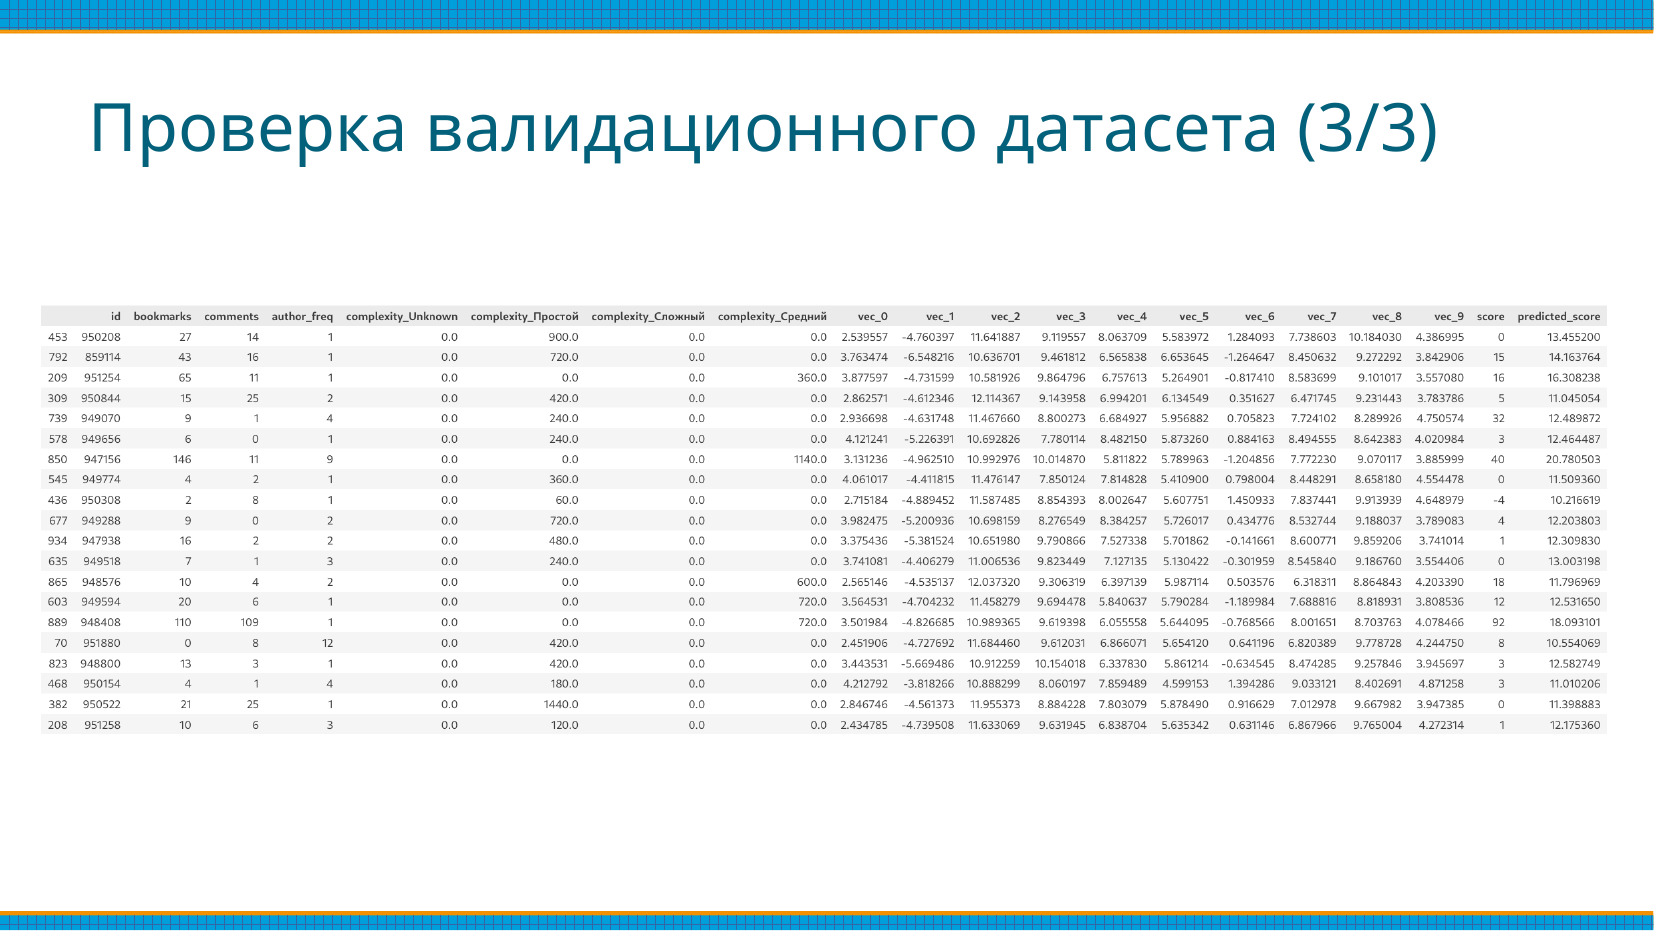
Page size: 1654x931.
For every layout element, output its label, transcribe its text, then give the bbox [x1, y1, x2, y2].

title Проверка валидационного датасета (3/3) [88, 44, 1565, 207]
picture [37, 302, 1613, 741]
